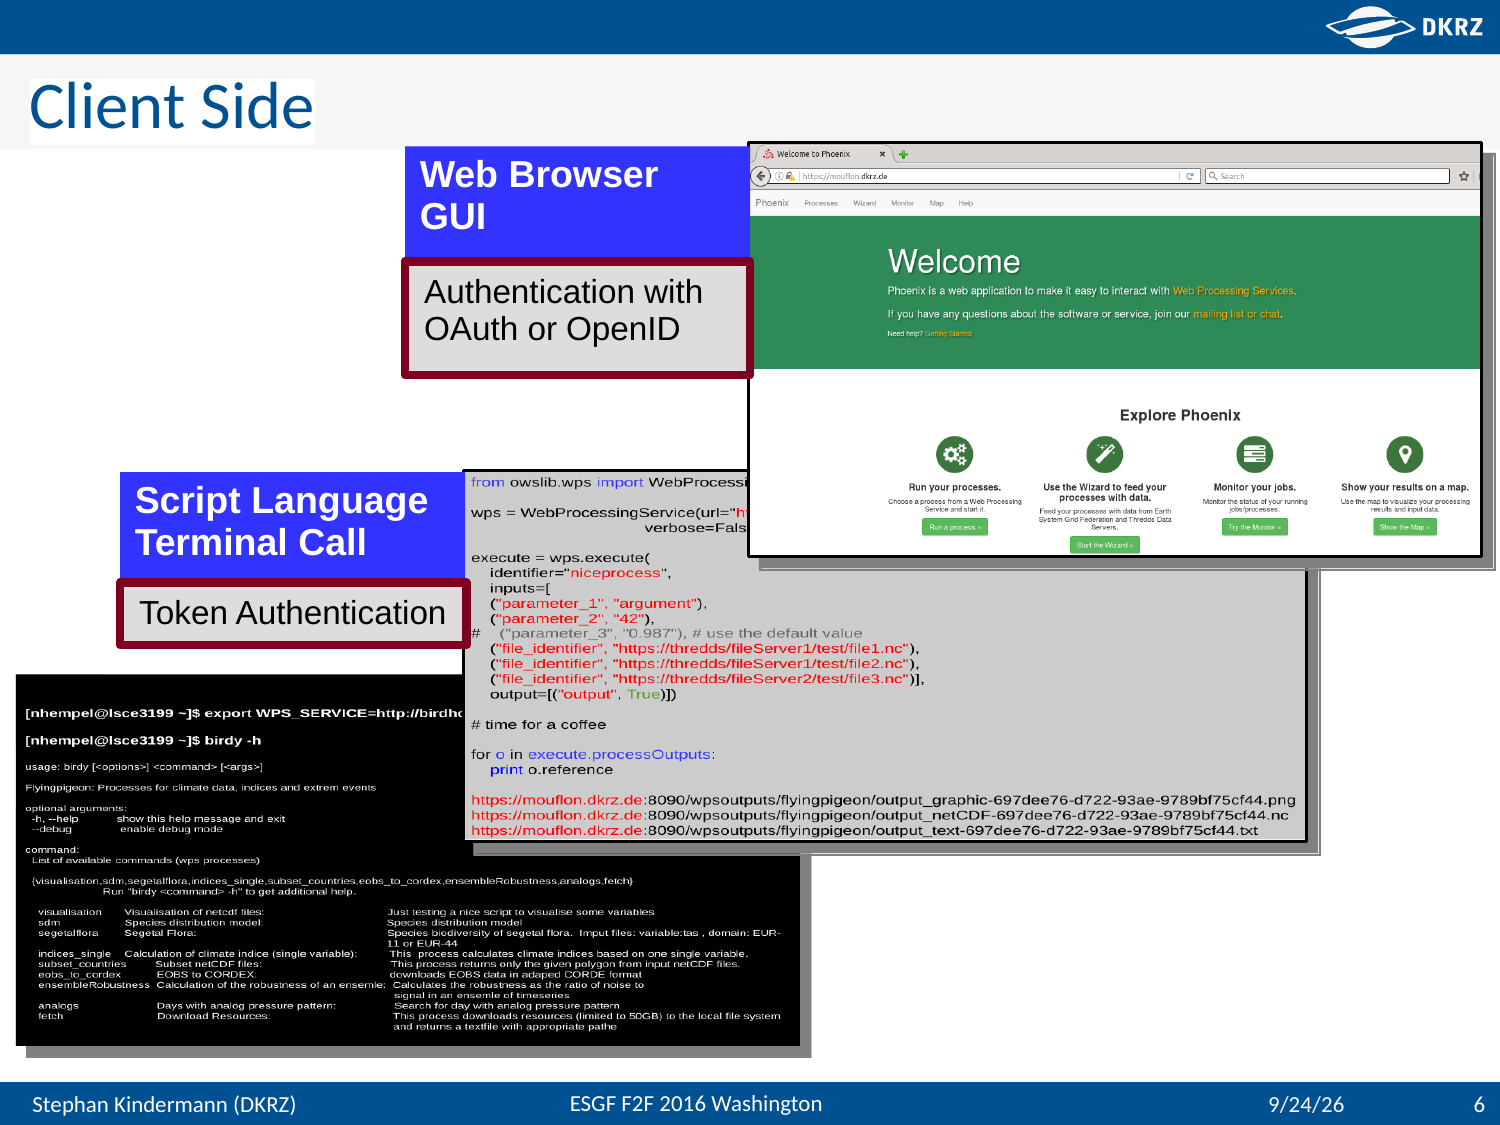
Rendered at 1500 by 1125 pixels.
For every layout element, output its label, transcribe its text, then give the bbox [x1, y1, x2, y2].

picture [465, 472, 1306, 841]
slide_number <number> [1376, 1082, 1500, 1125]
picture [750, 143, 1481, 555]
text_box Token Authentication [120, 582, 466, 646]
slide_number 12/1/16 [1187, 1082, 1360, 1125]
text_box Script Language Terminal Call [120, 472, 466, 578]
text_box Authentication with OAuth or OpenID [405, 261, 751, 376]
picture [15, 674, 800, 1046]
title Client Side [0, 54, 1500, 149]
text_box Web Browser GUI [405, 146, 751, 257]
